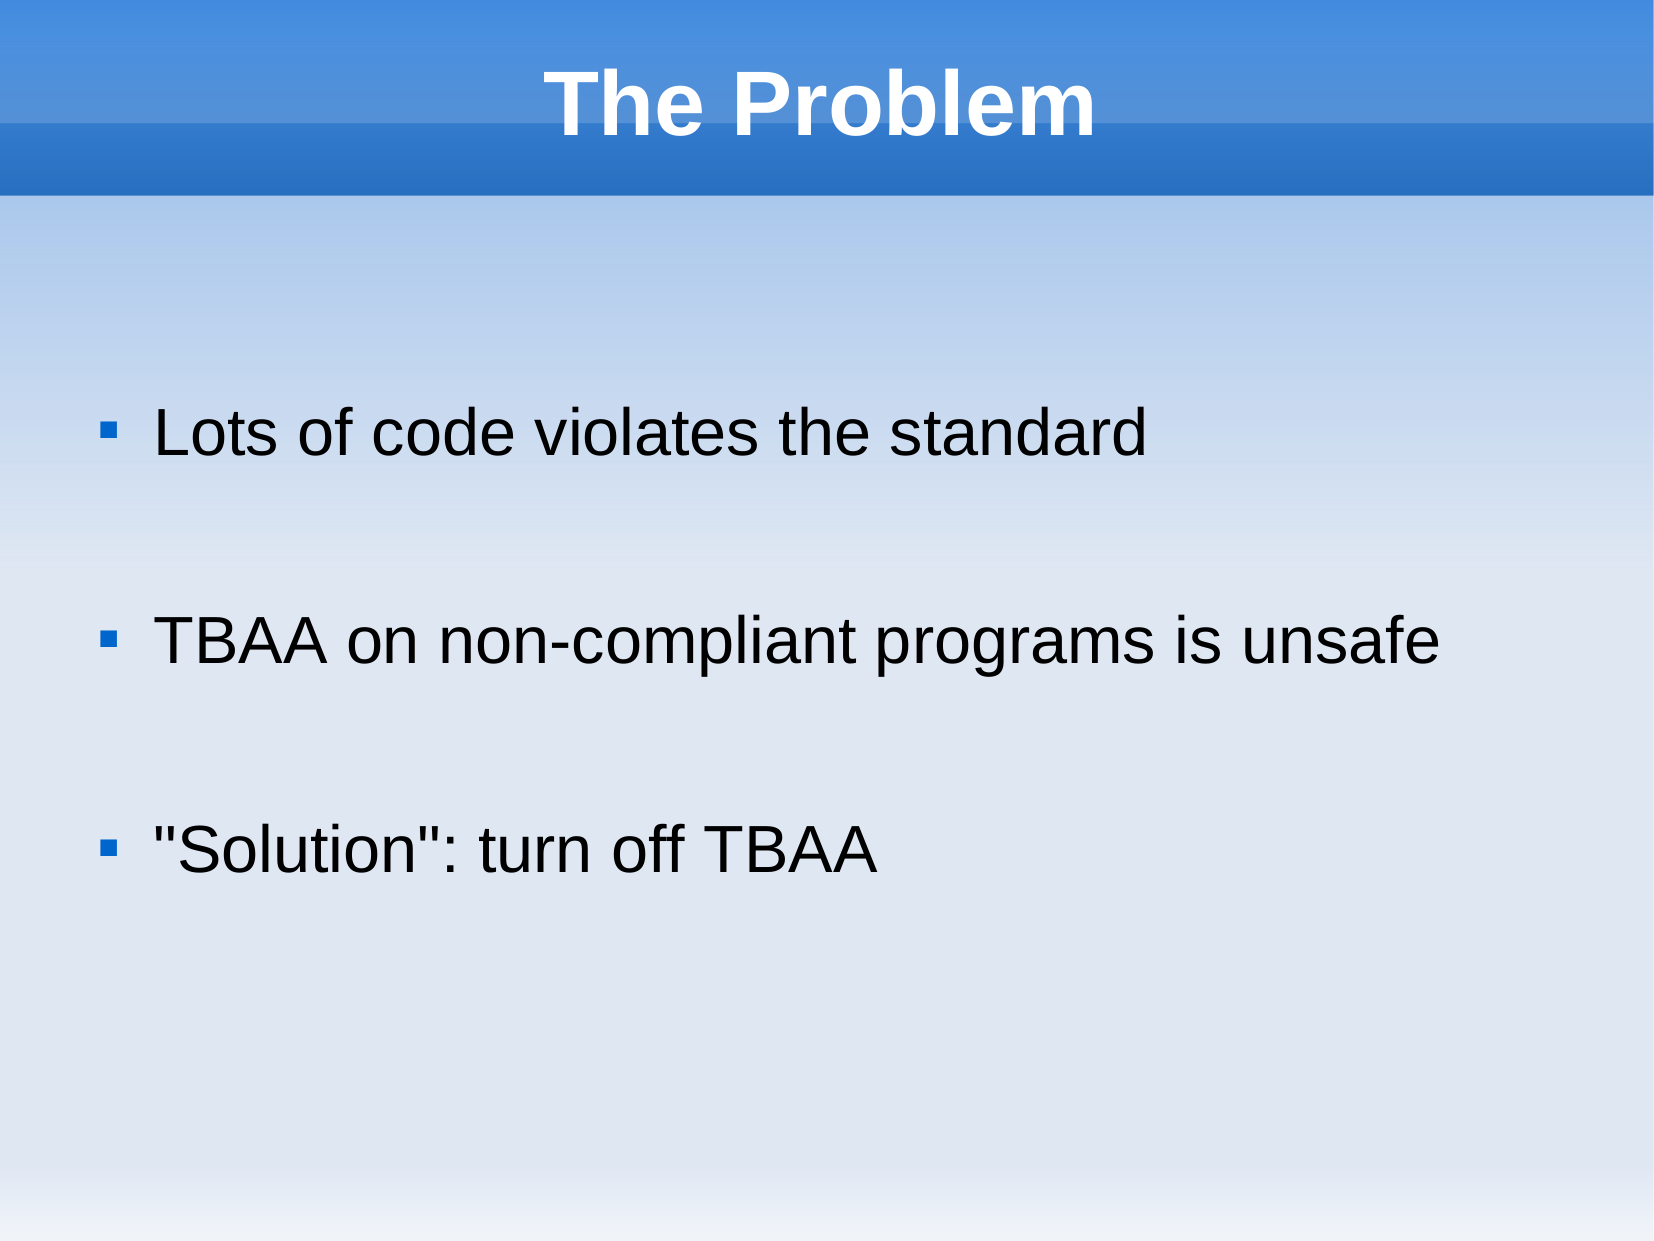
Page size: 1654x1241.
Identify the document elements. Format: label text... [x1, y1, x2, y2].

list Lots of code violates the standard TBAA on non-compliant programs is unsafe "Solution": turn off TBAA [82, 290, 1571, 1109]
title The Problem [76, 0, 1565, 208]
picture [0, 0, 1654, 1241]
